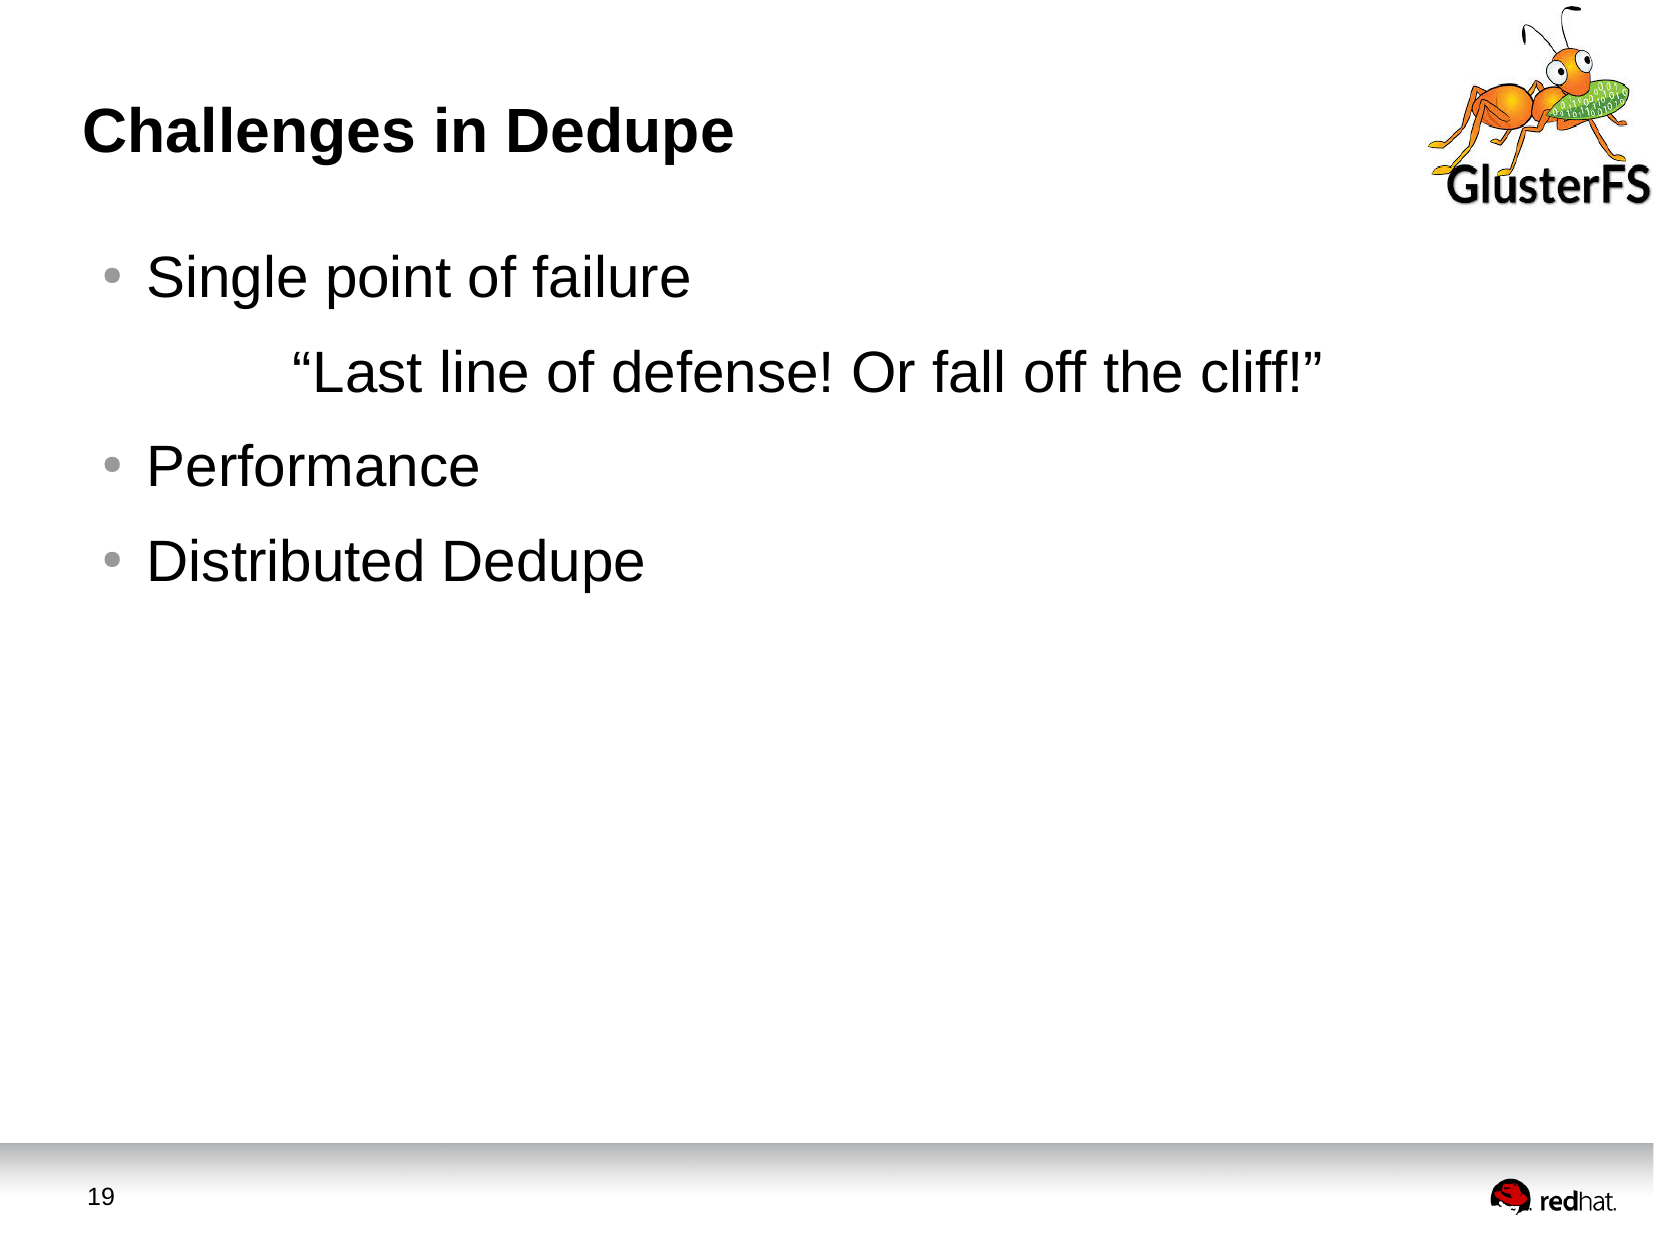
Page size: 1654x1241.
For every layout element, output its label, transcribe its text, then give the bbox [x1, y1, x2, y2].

picture [1425, 4, 1653, 208]
list Single point of failure “Last line of defense! Or fall off the cliff!” Performance Distributed Dedupe [86, 244, 1576, 1039]
picture [0, 1143, 1654, 1241]
title Challenges in Dedupe [82, 37, 1426, 226]
